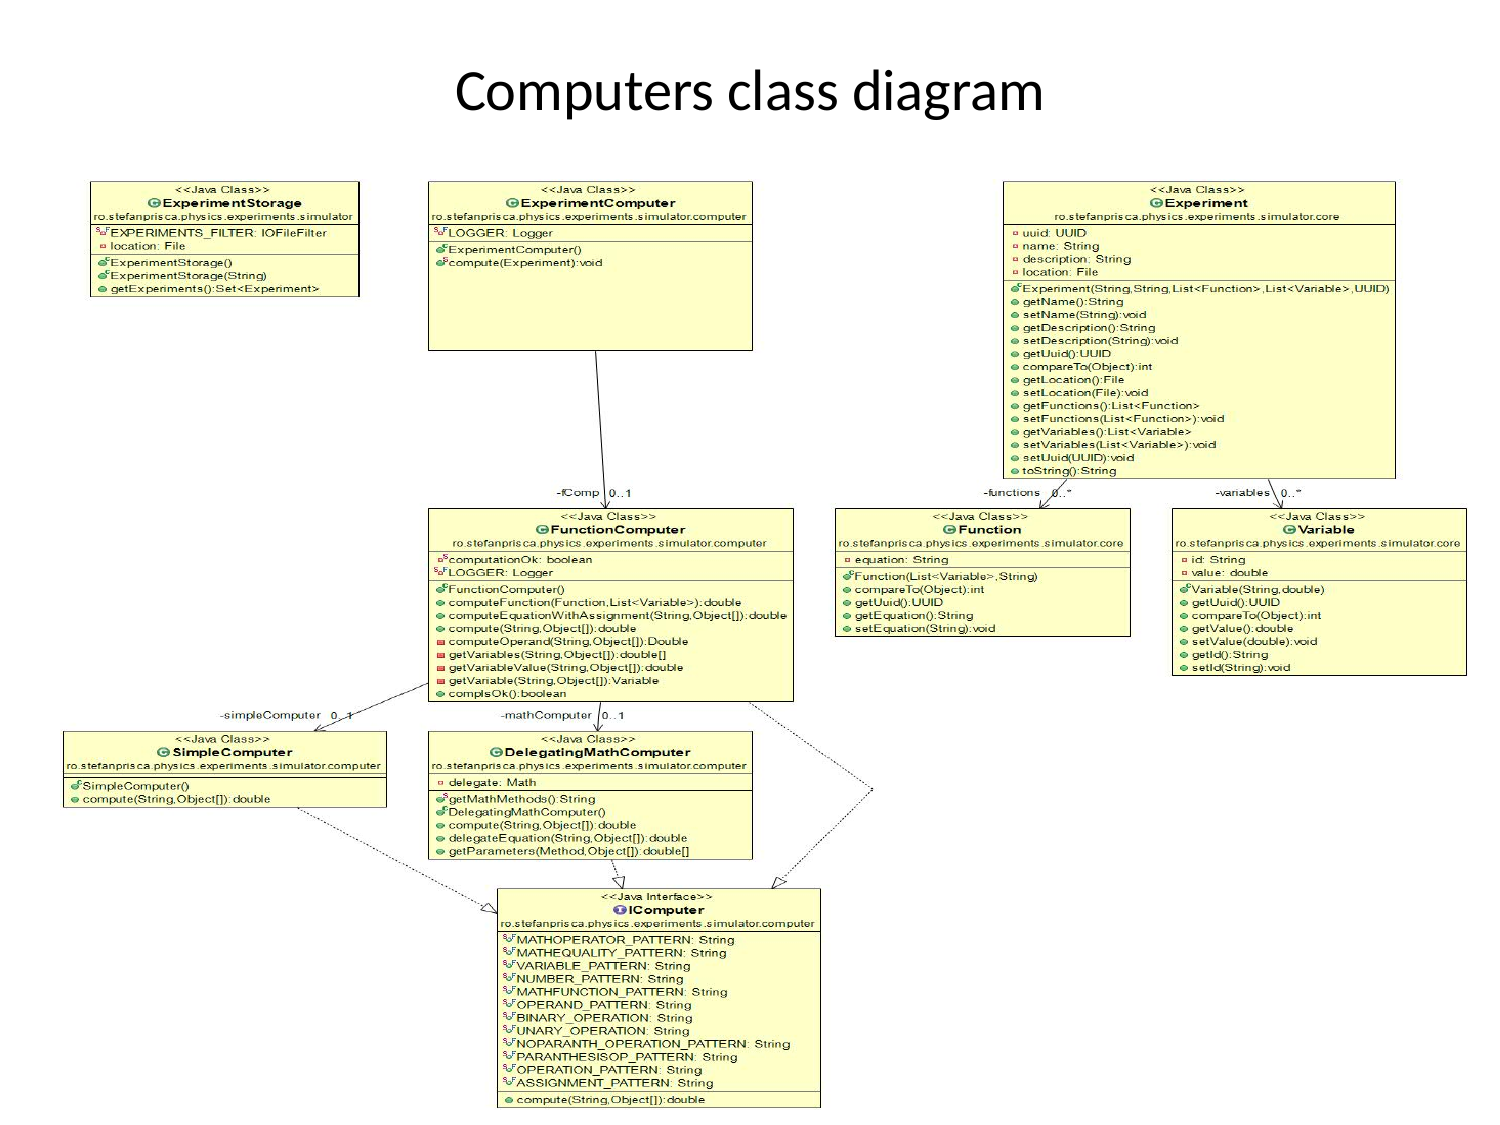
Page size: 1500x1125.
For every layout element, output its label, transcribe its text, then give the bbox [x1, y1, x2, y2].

picture [60, 179, 1471, 1111]
title Computers class diagram [75, 45, 1425, 179]
